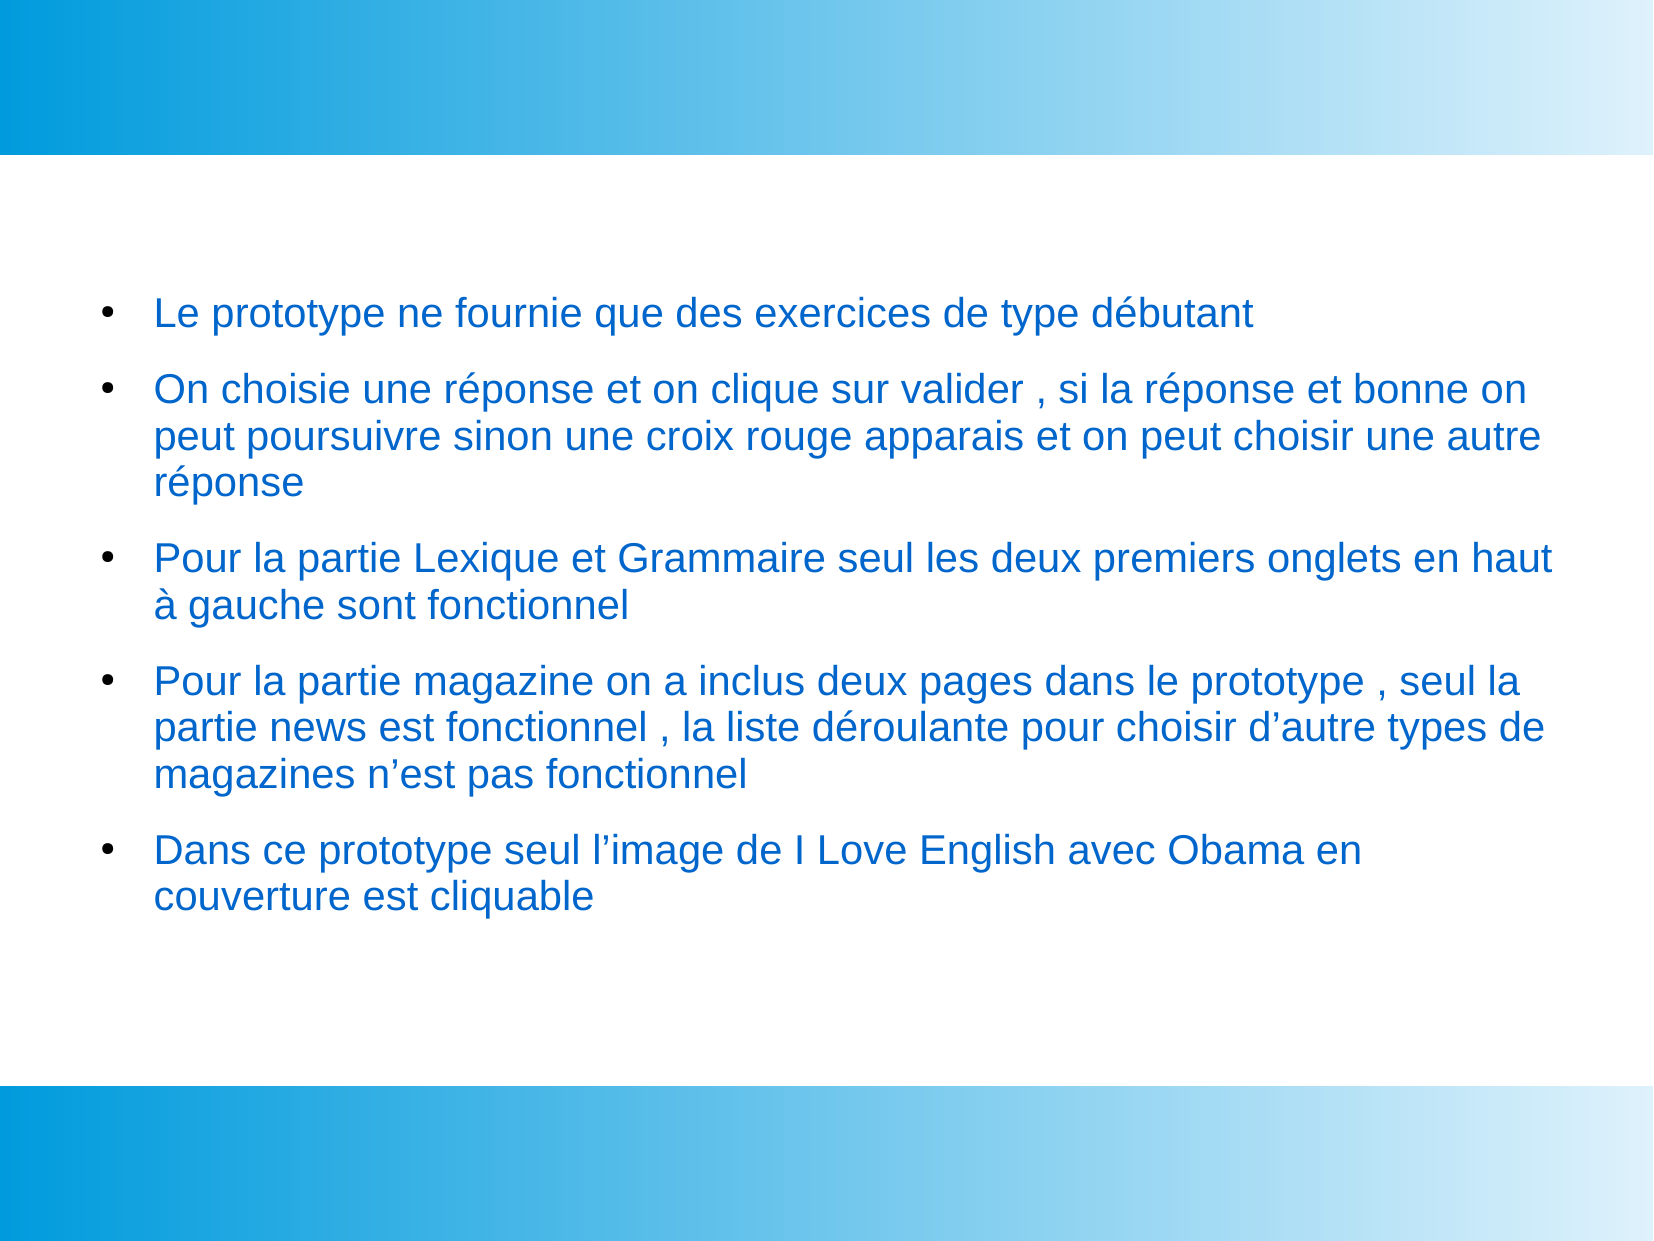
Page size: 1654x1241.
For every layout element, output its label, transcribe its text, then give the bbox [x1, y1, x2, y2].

list Le prototype ne fournie que des exercices de type débutant On choisie une réponse et on clique sur valider , si la réponse et bonne on peut poursuivre sinon une croix rouge apparais et on peut choisir une autre réponse Pour la partie Lexique et Grammaire seul les deux premiers onglets en haut à gauche sont fonctionnel Pour la partie magazine on a inclus deux pages dans le prototype , seul la partie news est fonctionnel , la liste déroulante pour choisir d’autre types de magazines n’est pas fonctionnel Dans ce prototype seul l’image de I Love English avec Obama en couverture est cliquable [82, 290, 1571, 1010]
